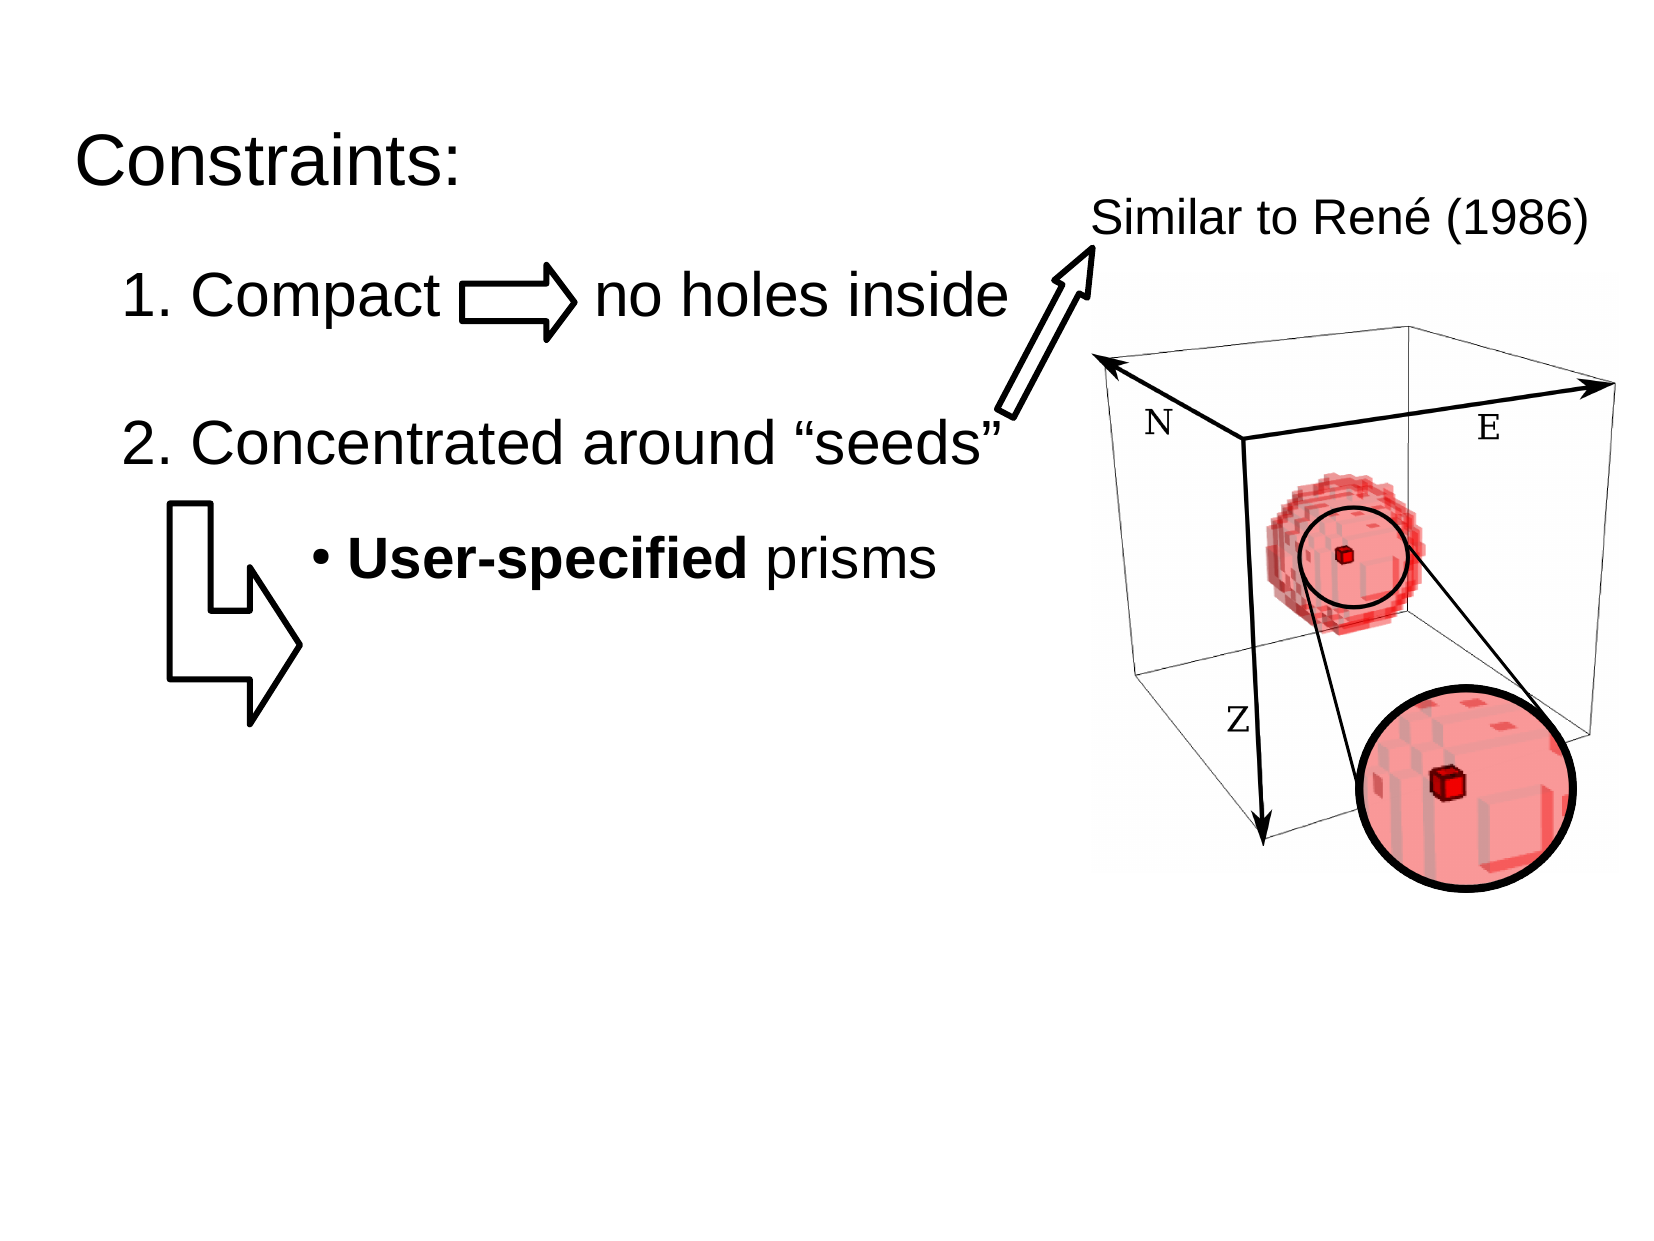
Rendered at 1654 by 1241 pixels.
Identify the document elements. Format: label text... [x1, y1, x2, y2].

picture [1091, 272, 1619, 893]
text_box no holes inside [579, 253, 1027, 346]
text_box User-specified prisms [295, 518, 952, 609]
text_box [462, 264, 575, 340]
text_box [996, 260, 1092, 418]
text_box [169, 503, 301, 725]
text_box Similar to René (1986) [1075, 182, 1602, 260]
text_box Constraints: [59, 112, 478, 219]
text_box 2. Concentrated around “seeds” [106, 400, 1019, 494]
text_box 1. Compact [106, 253, 453, 346]
